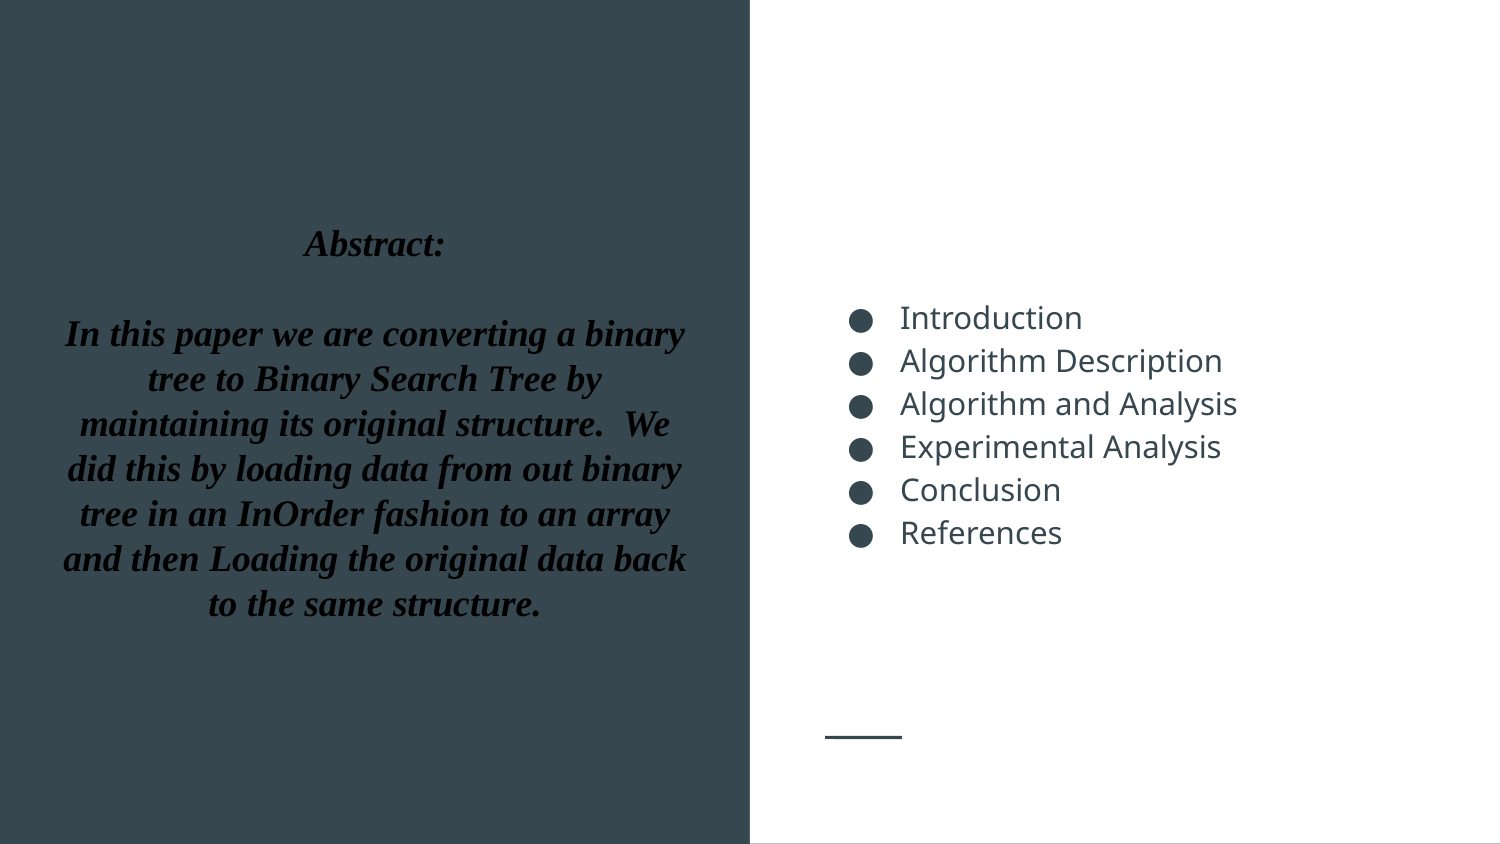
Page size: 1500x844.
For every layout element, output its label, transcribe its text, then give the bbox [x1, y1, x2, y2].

list Introduction Algorithm Description Algorithm and Analysis Experimental Analysis Conclusion References [810, 118, 1440, 725]
title Abstract: In this paper we are converting a binary tree to Binary Search Tree by maintaining its original structure. We did this by loading data from out binary tree in an InOrder fashion to an array and then Loading the original data back to the same structure. [43, 313, 708, 530]
